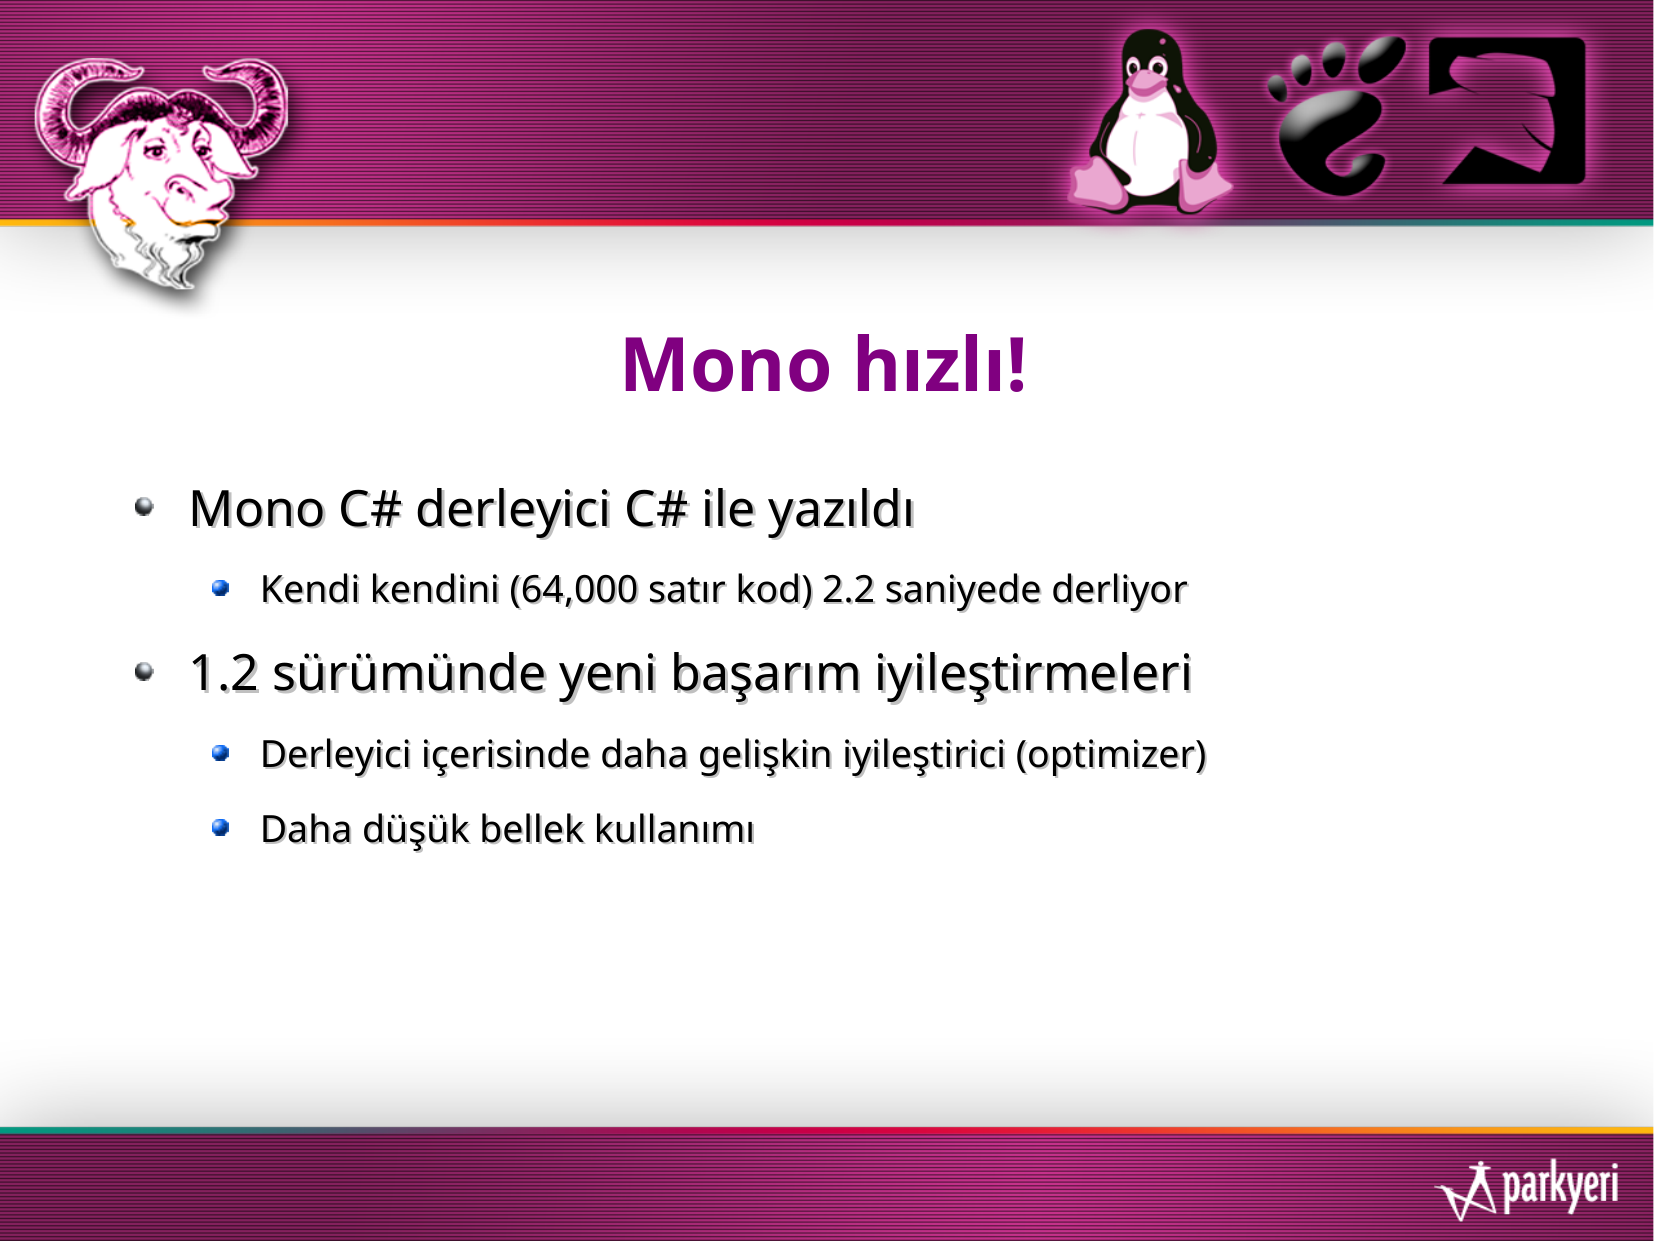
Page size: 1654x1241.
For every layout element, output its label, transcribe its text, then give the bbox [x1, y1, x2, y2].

title Mono hızlı! [118, 295, 1531, 429]
picture [0, 0, 1654, 1241]
list Mono C# derleyici C# ile yazıldı Kendi kendini (64,000 satır kod) 2.2 saniyede derliyor 1.2 sürümünde yeni başarım iyileştirmeleri Derleyici içerisinde daha gelişkin iyileştirici (optimizer) Daha düşük bellek kullanımı [118, 472, 1531, 1103]
